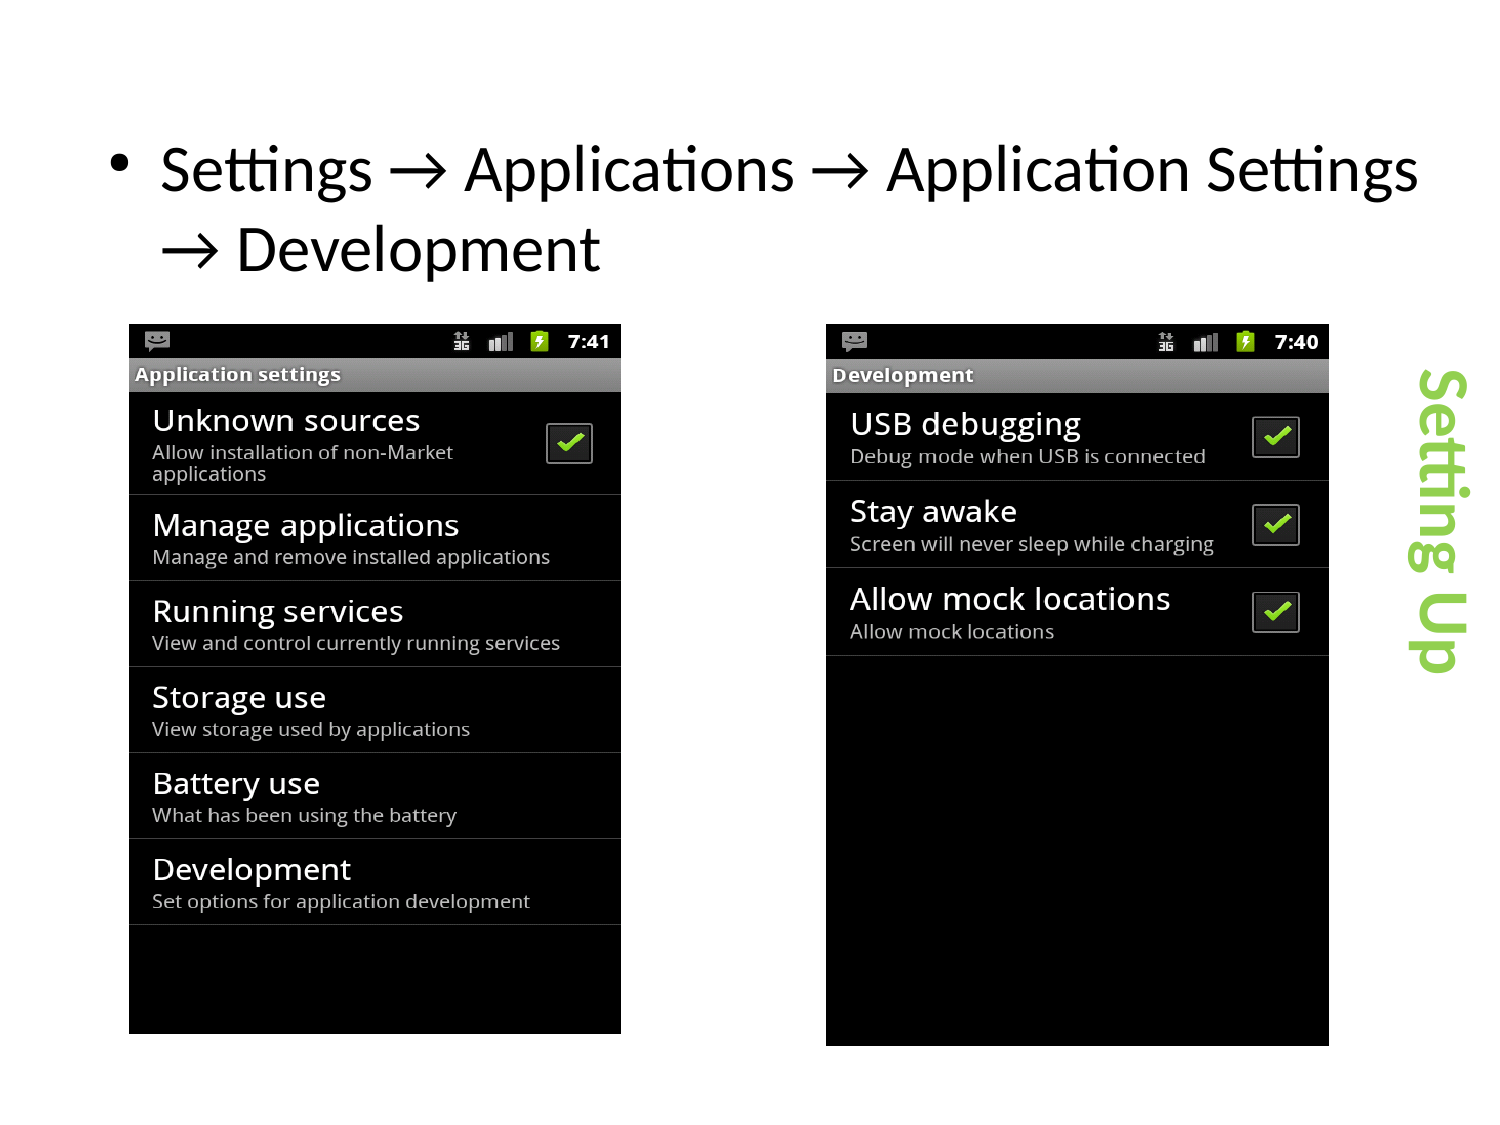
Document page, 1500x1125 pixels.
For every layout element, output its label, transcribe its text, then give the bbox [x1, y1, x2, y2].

picture [826, 324, 1329, 1046]
list Settings → Applications → Application Settings → Development [75, 116, 1477, 296]
picture [129, 324, 621, 1034]
list [75, 296, 1306, 1005]
title Setting Up [1312, 116, 1500, 944]
